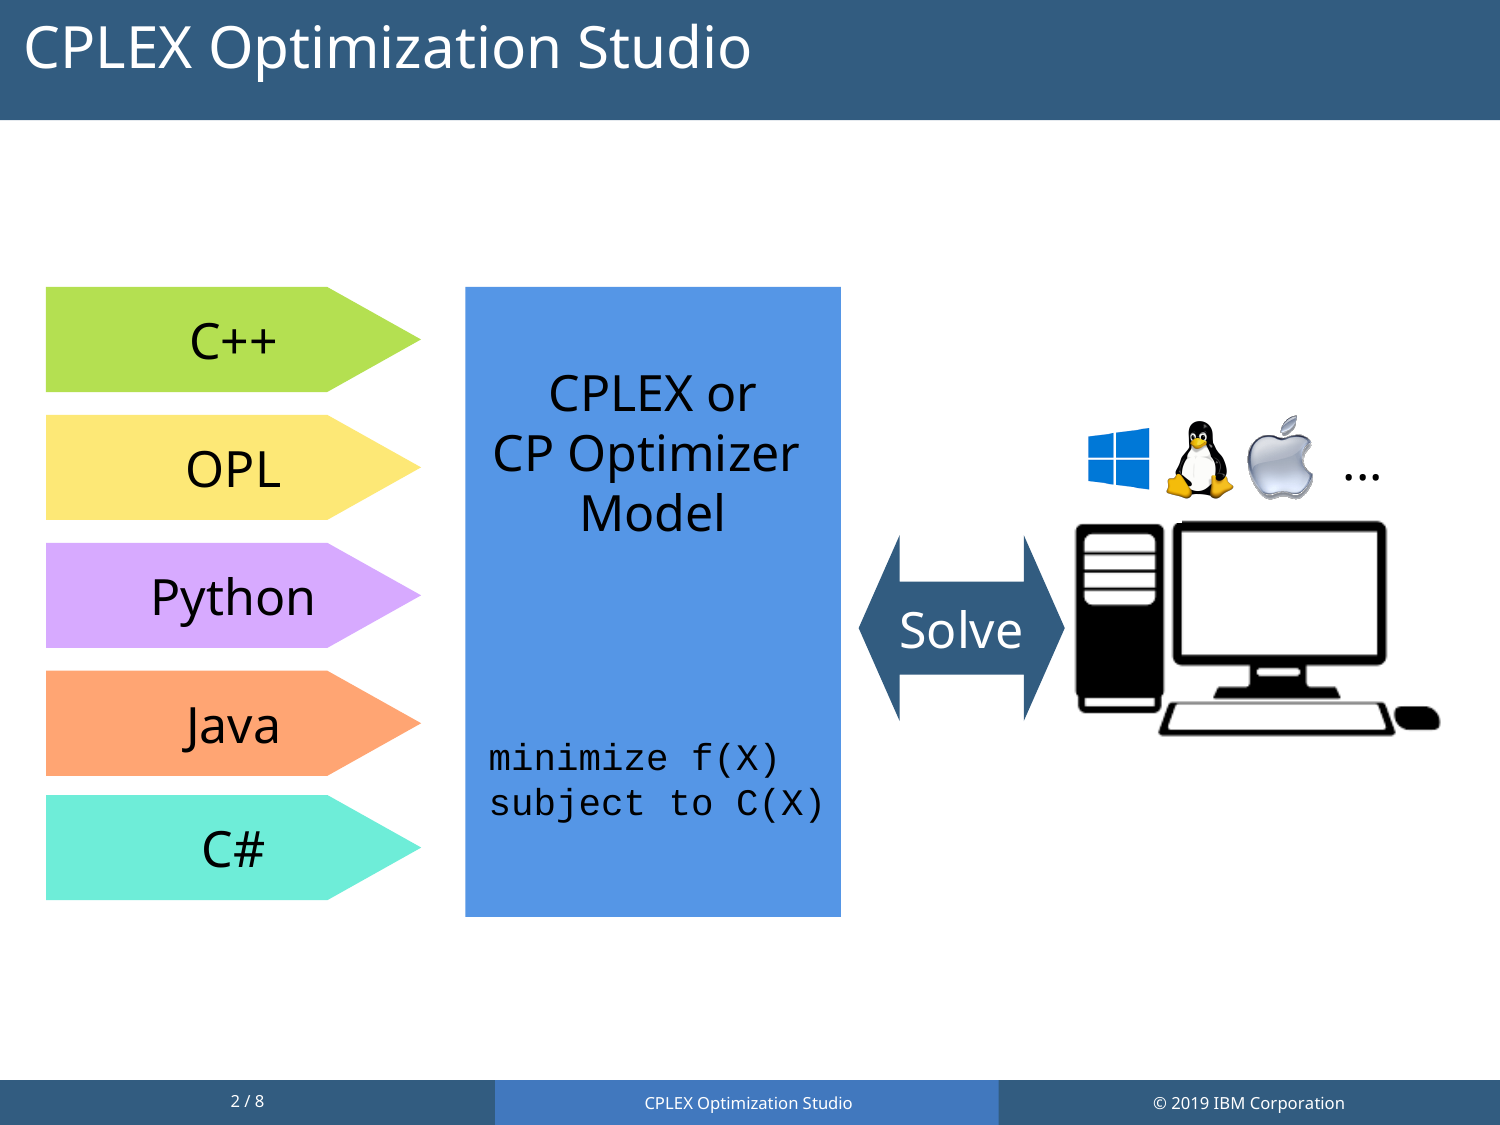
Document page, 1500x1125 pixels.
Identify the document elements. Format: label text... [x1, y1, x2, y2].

text_box C++ [45, 286, 422, 393]
text_box CPLEX or CP Optimizer Model [465, 286, 841, 917]
text_box Python [46, 542, 422, 648]
title CPLEX Optimization Studio [0, 0, 1500, 121]
text_box Java [46, 670, 422, 776]
picture [1054, 394, 1446, 817]
text_box ... [1328, 423, 1426, 559]
text_box minimize f(X) subject to C(X) [473, 725, 841, 831]
text_box C# [46, 795, 422, 901]
text_box OPL [46, 414, 422, 520]
text_box Solve [858, 535, 1065, 722]
